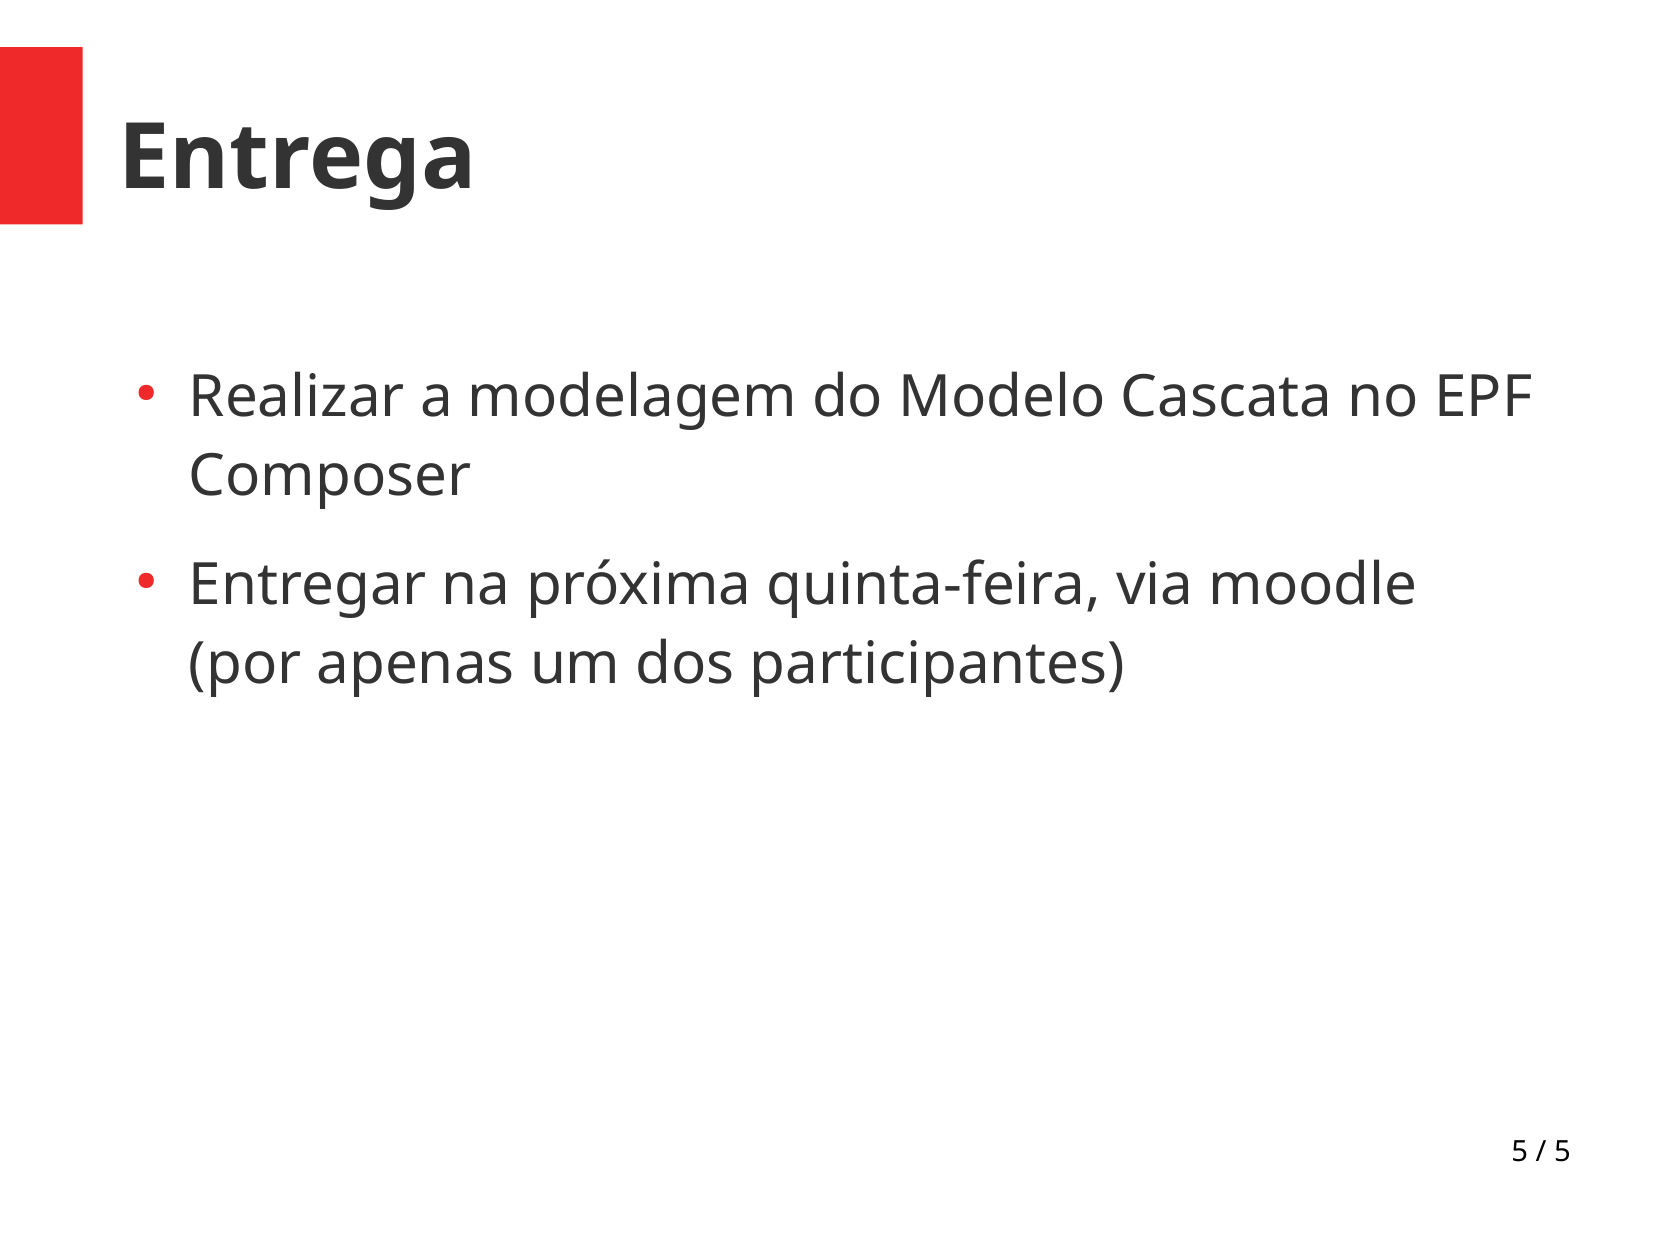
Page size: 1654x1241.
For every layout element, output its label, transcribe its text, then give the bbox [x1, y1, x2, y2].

list Realizar a modelagem do Modelo Cascata no EPF Composer Entregar na próxima quinta-feira, via moodle (por apenas um dos participantes) [118, 354, 1536, 1074]
title Entrega [118, 49, 1571, 257]
